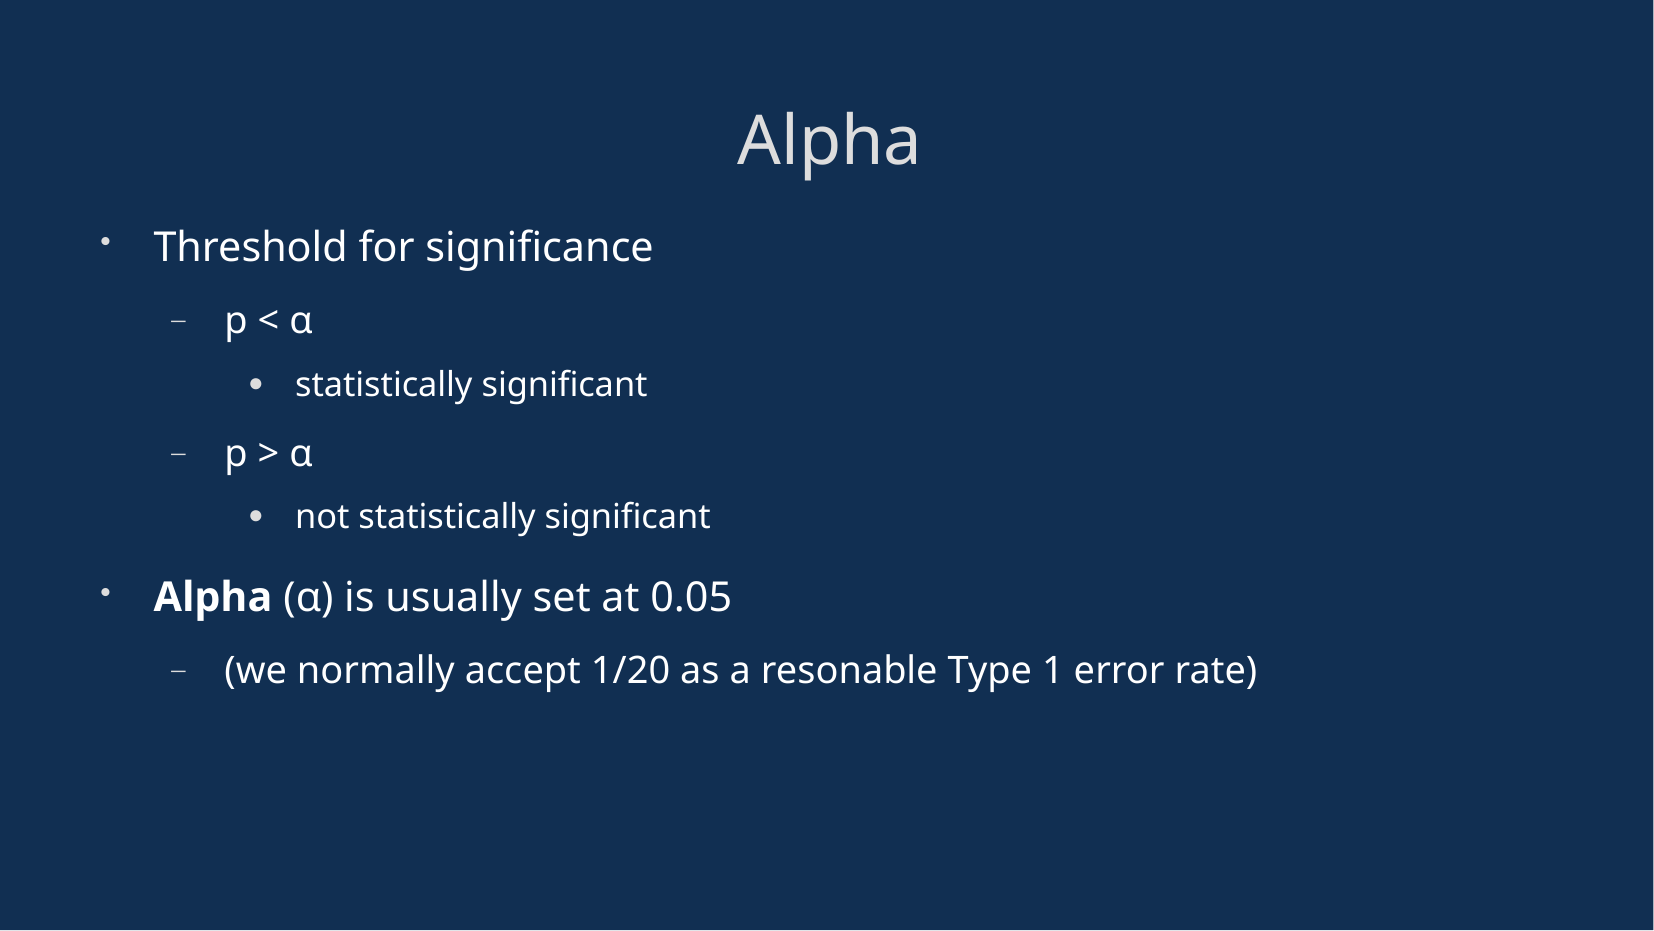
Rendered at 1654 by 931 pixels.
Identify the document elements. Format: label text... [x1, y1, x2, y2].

title Alpha [97, 56, 1563, 217]
list Threshold for significance p < α statistically significant p > α not statistically significant Alpha (α) is usually set at 0.05 (we normally accept 1/20 as a resonable Type 1 error rate) [82, 217, 1571, 758]
